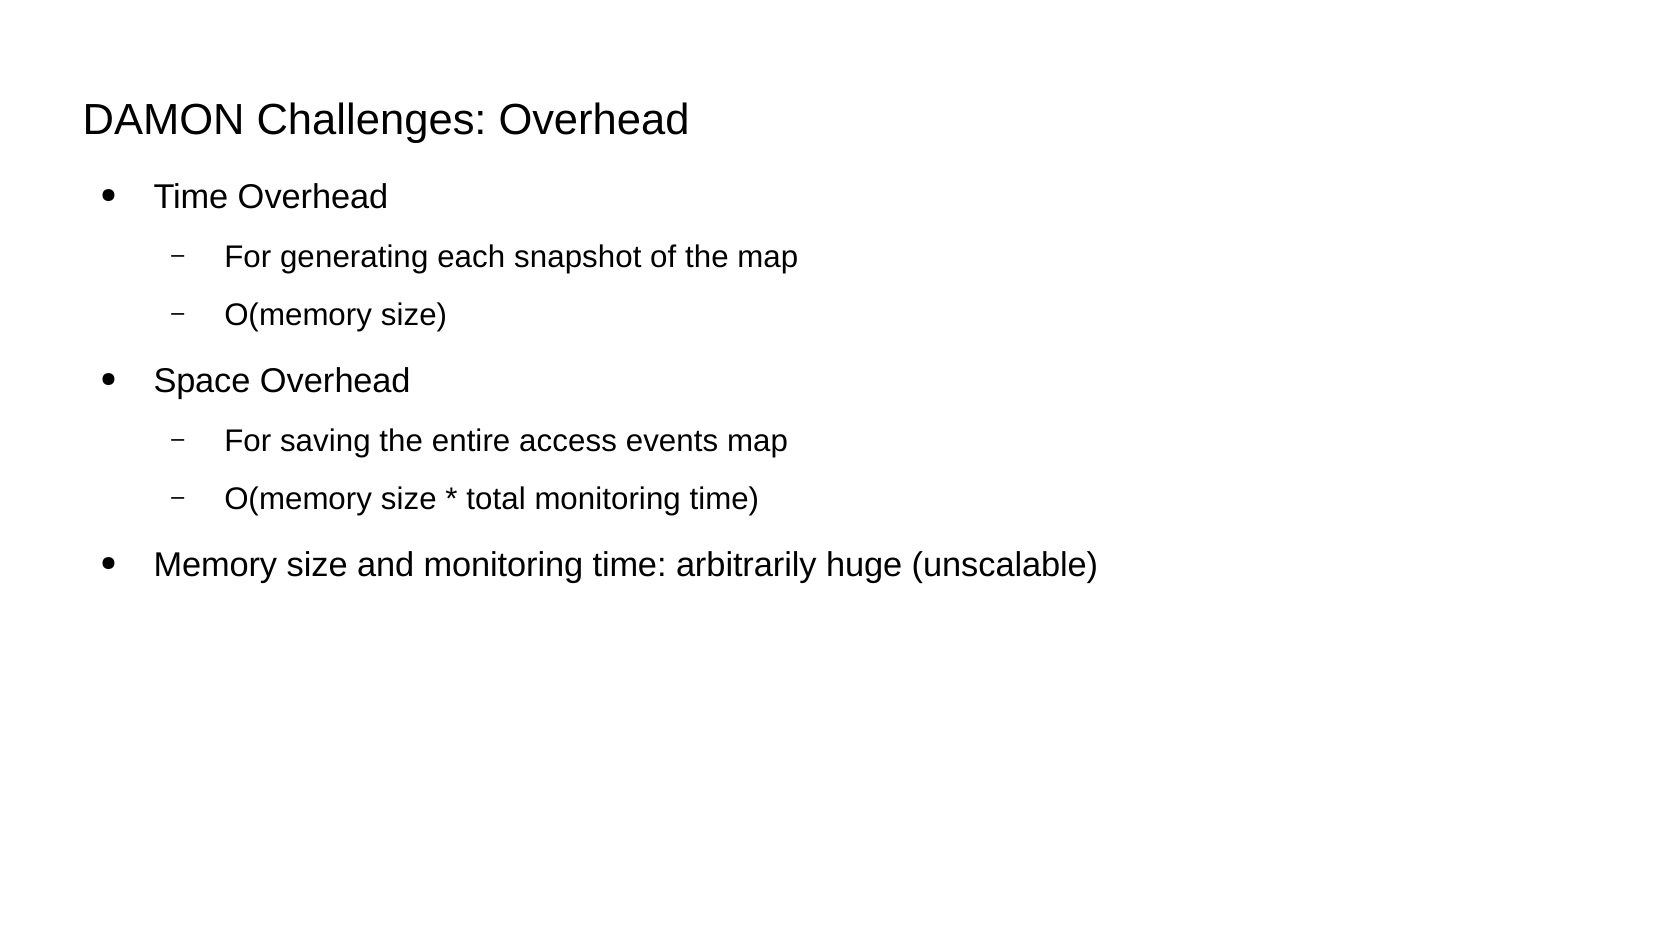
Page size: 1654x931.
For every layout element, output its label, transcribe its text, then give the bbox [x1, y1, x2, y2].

list Time Overhead For generating each snapshot of the map O(memory size) Space Overhead For saving the entire access events map O(memory size * total monitoring time) Memory size and monitoring time: arbitrarily huge (unscalable) [82, 177, 1571, 833]
title DAMON Challenges: Overhead [82, 81, 1571, 157]
